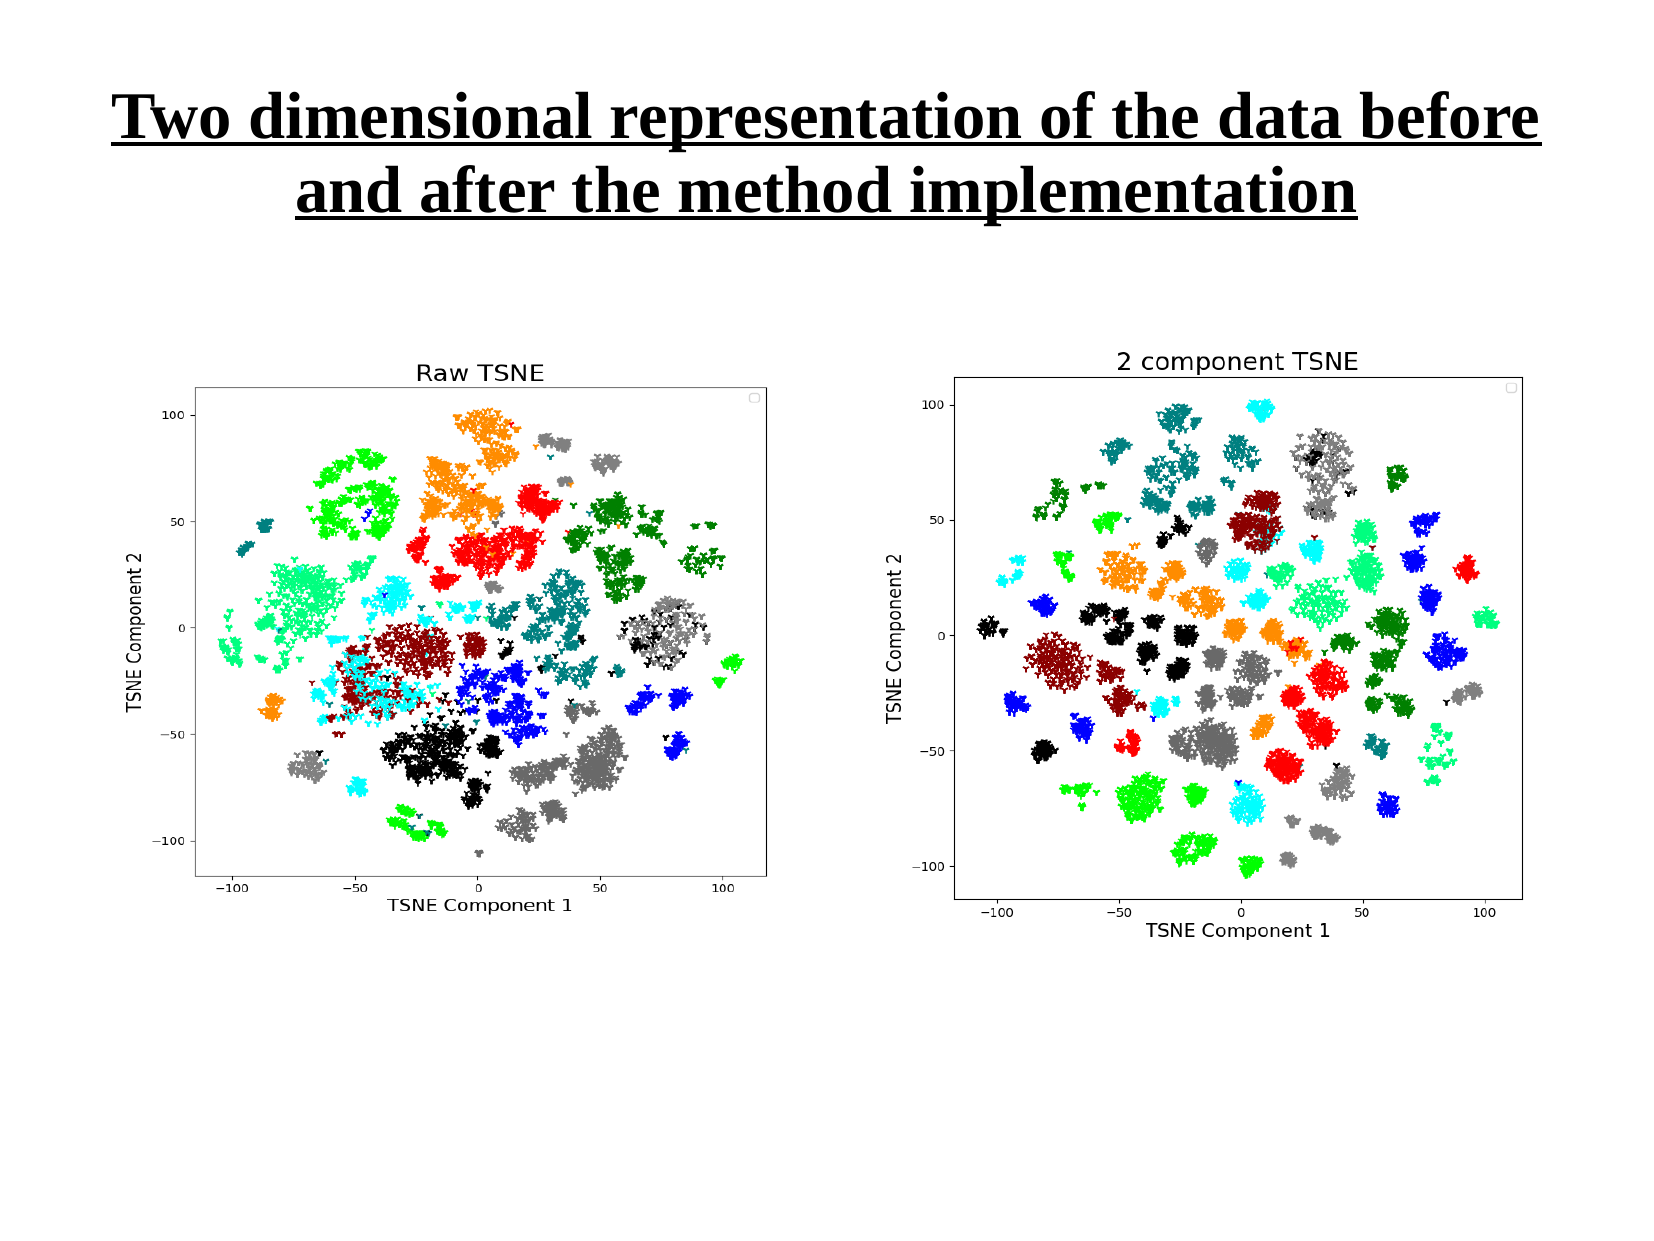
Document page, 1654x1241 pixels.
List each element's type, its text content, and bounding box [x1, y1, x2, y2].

picture [862, 295, 1595, 973]
picture [102, 311, 839, 945]
title Two dimensional representation of the data before and after the method implementation [82, 49, 1571, 257]
